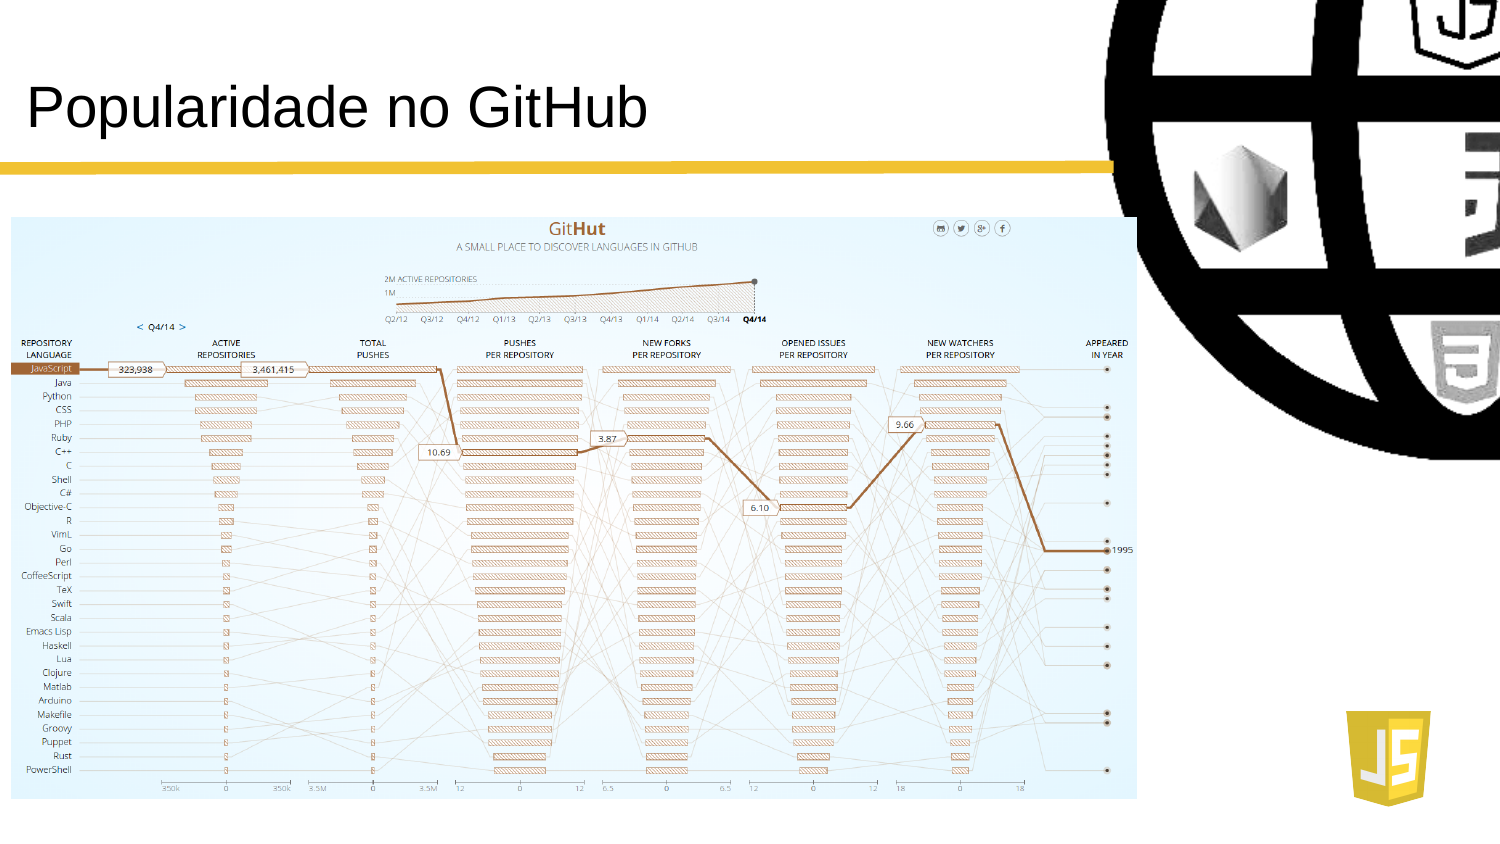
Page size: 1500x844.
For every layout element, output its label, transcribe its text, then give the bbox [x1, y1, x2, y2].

picture [11, 0, 1500, 799]
picture [1346, 711, 1431, 807]
text_box Popularidade no GitHub [11, 15, 1489, 193]
